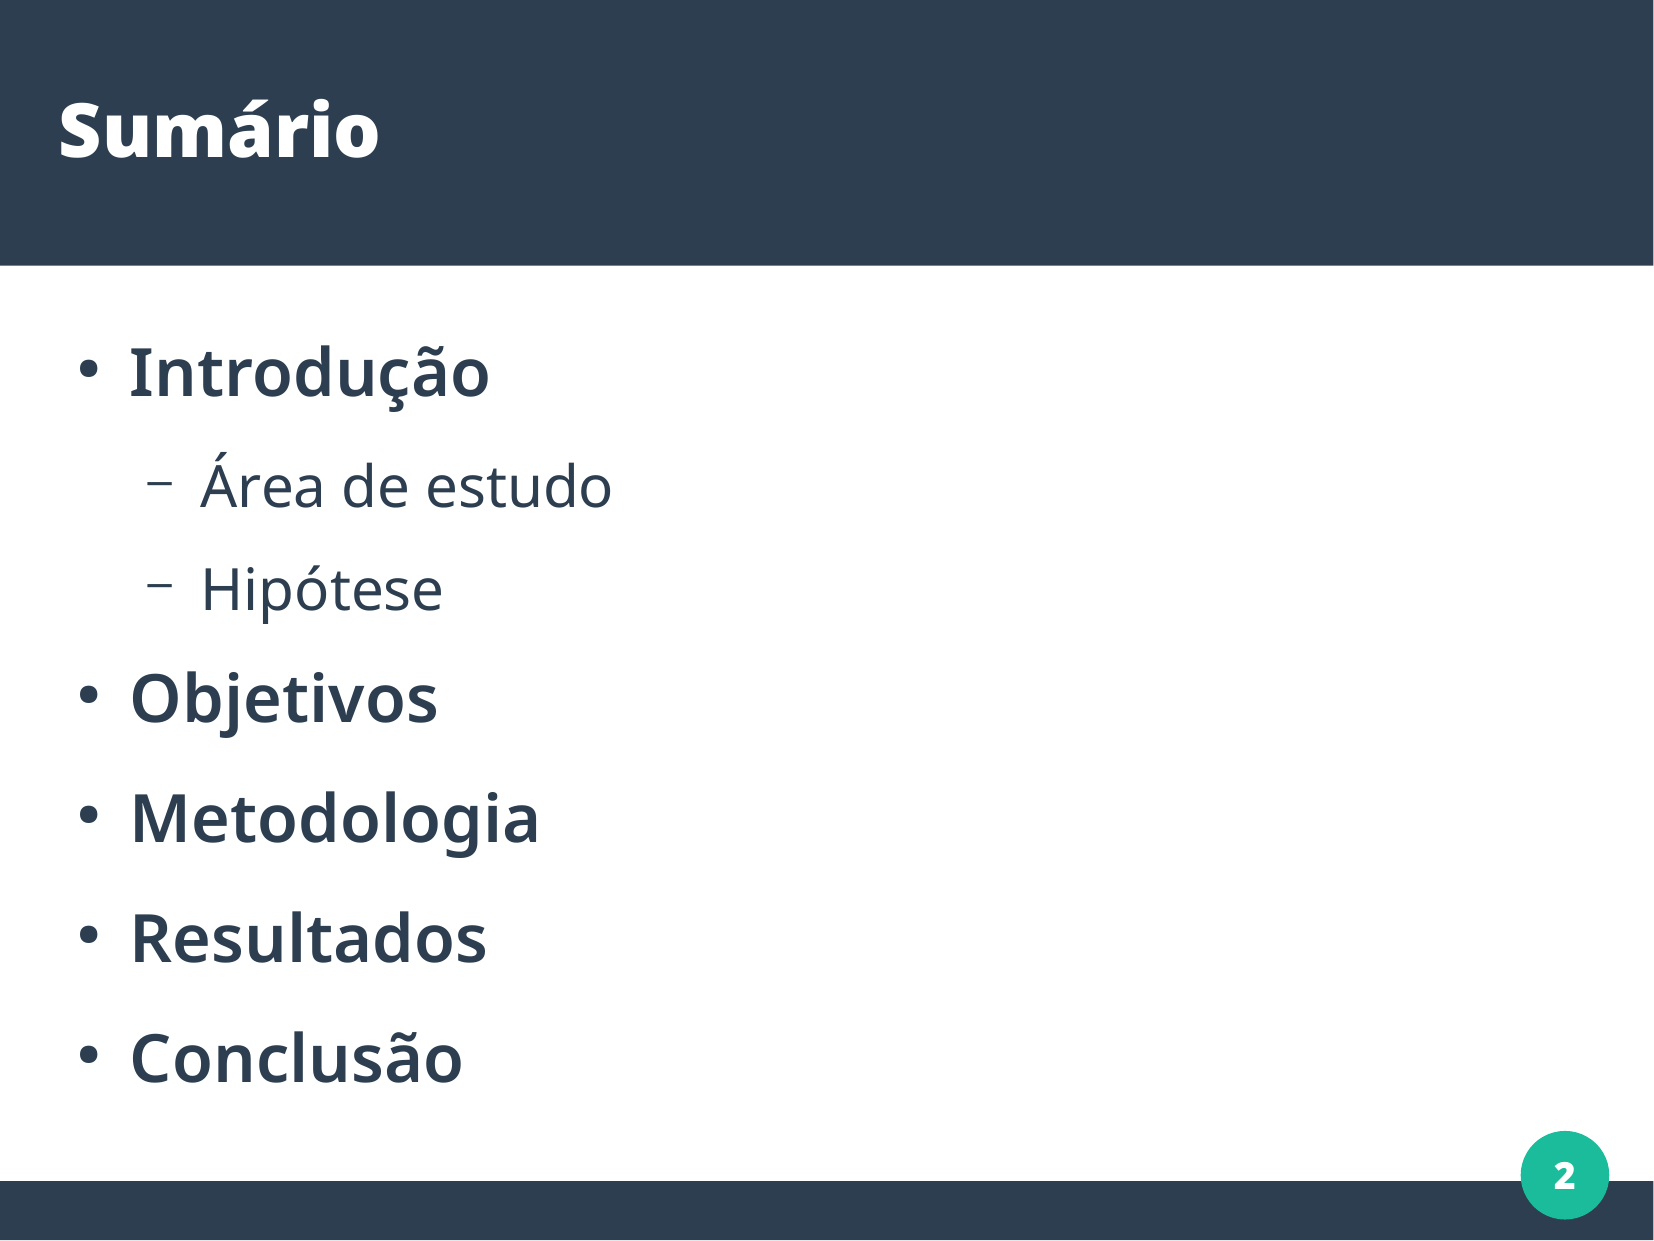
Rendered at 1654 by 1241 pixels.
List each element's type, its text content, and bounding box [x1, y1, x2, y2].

title Sumário [59, 49, 1595, 207]
list Introdução Área de estudo Hipótese Objetivos Metodologia Resultados Conclusão [59, 324, 1595, 1152]
